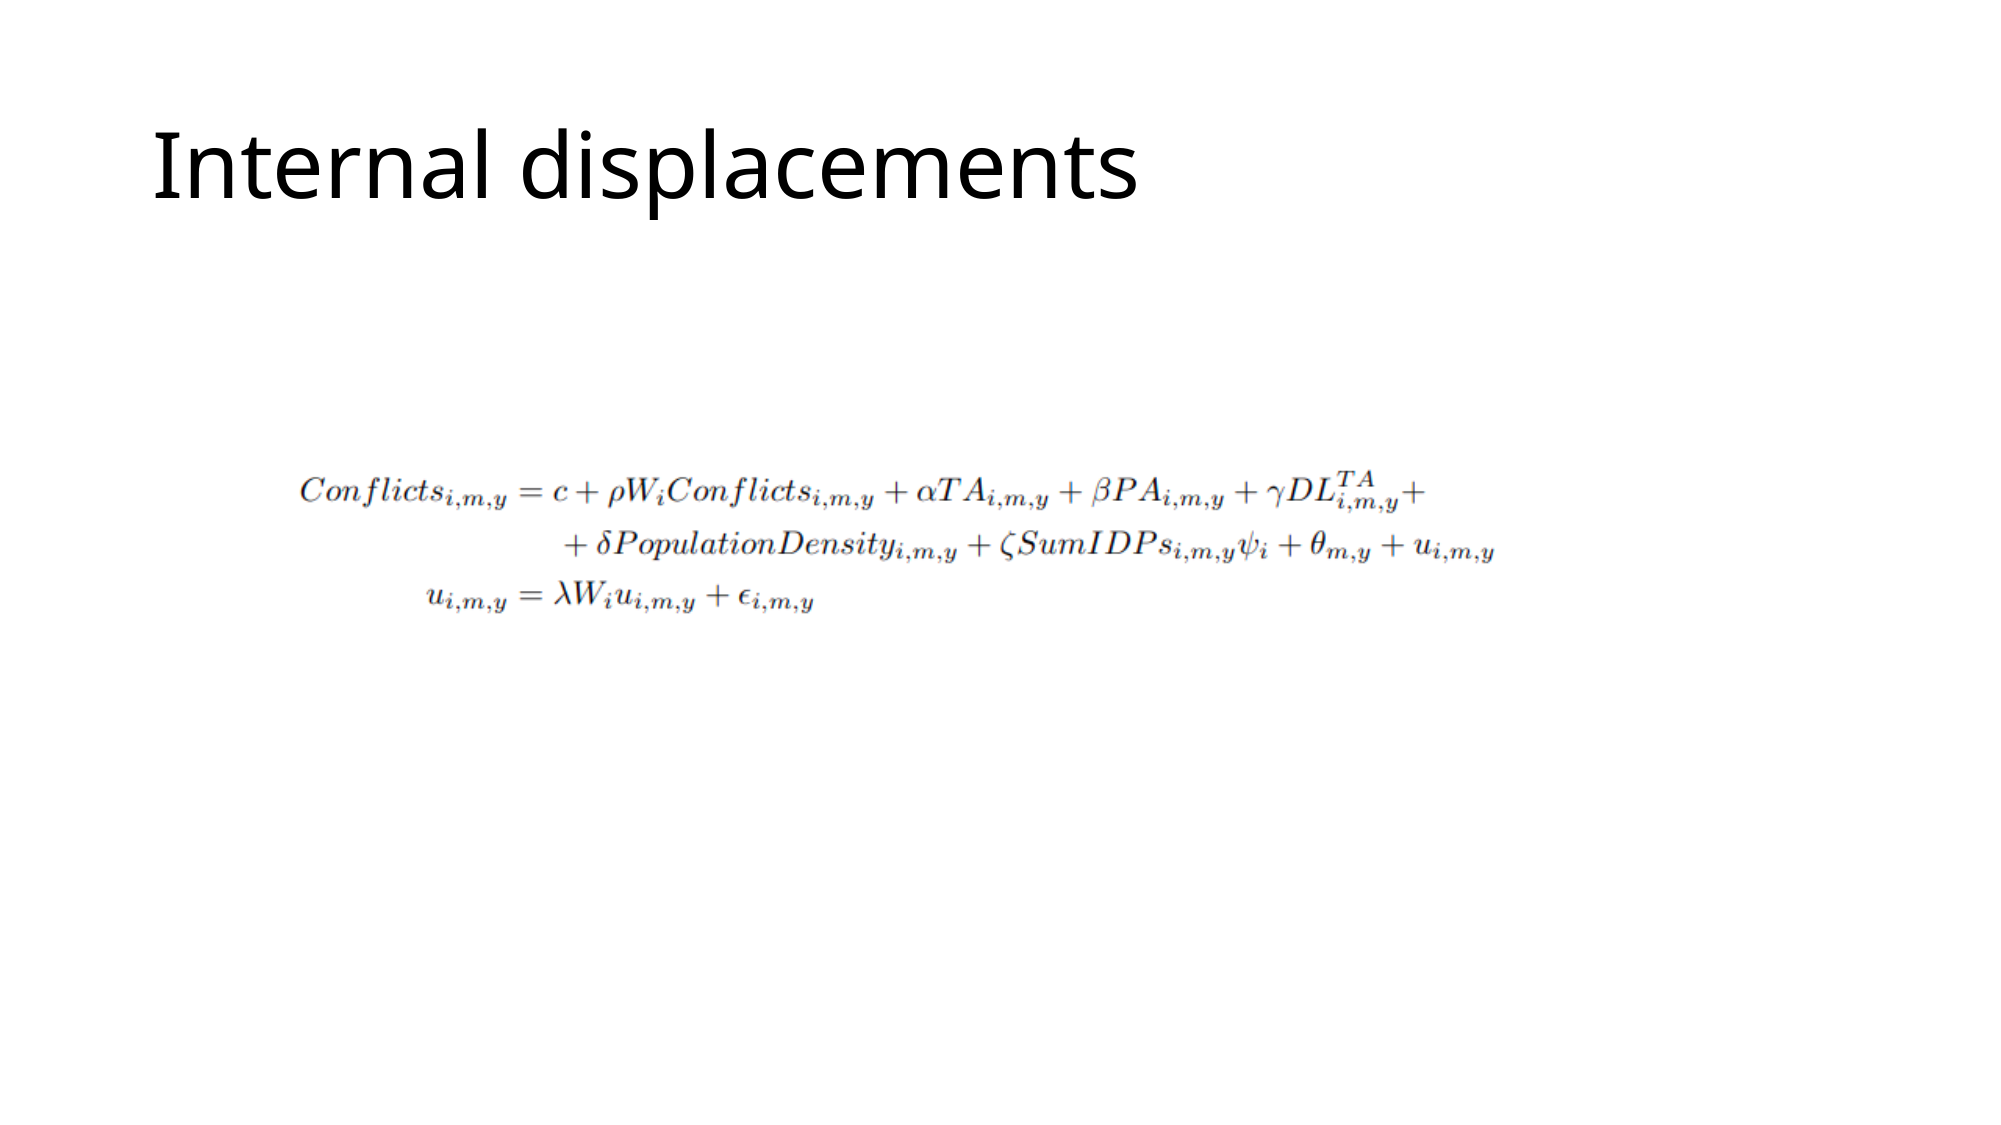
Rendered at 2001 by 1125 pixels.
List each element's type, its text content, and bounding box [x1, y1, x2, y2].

picture [283, 454, 1526, 626]
title Internal displacements [137, 59, 1863, 278]
